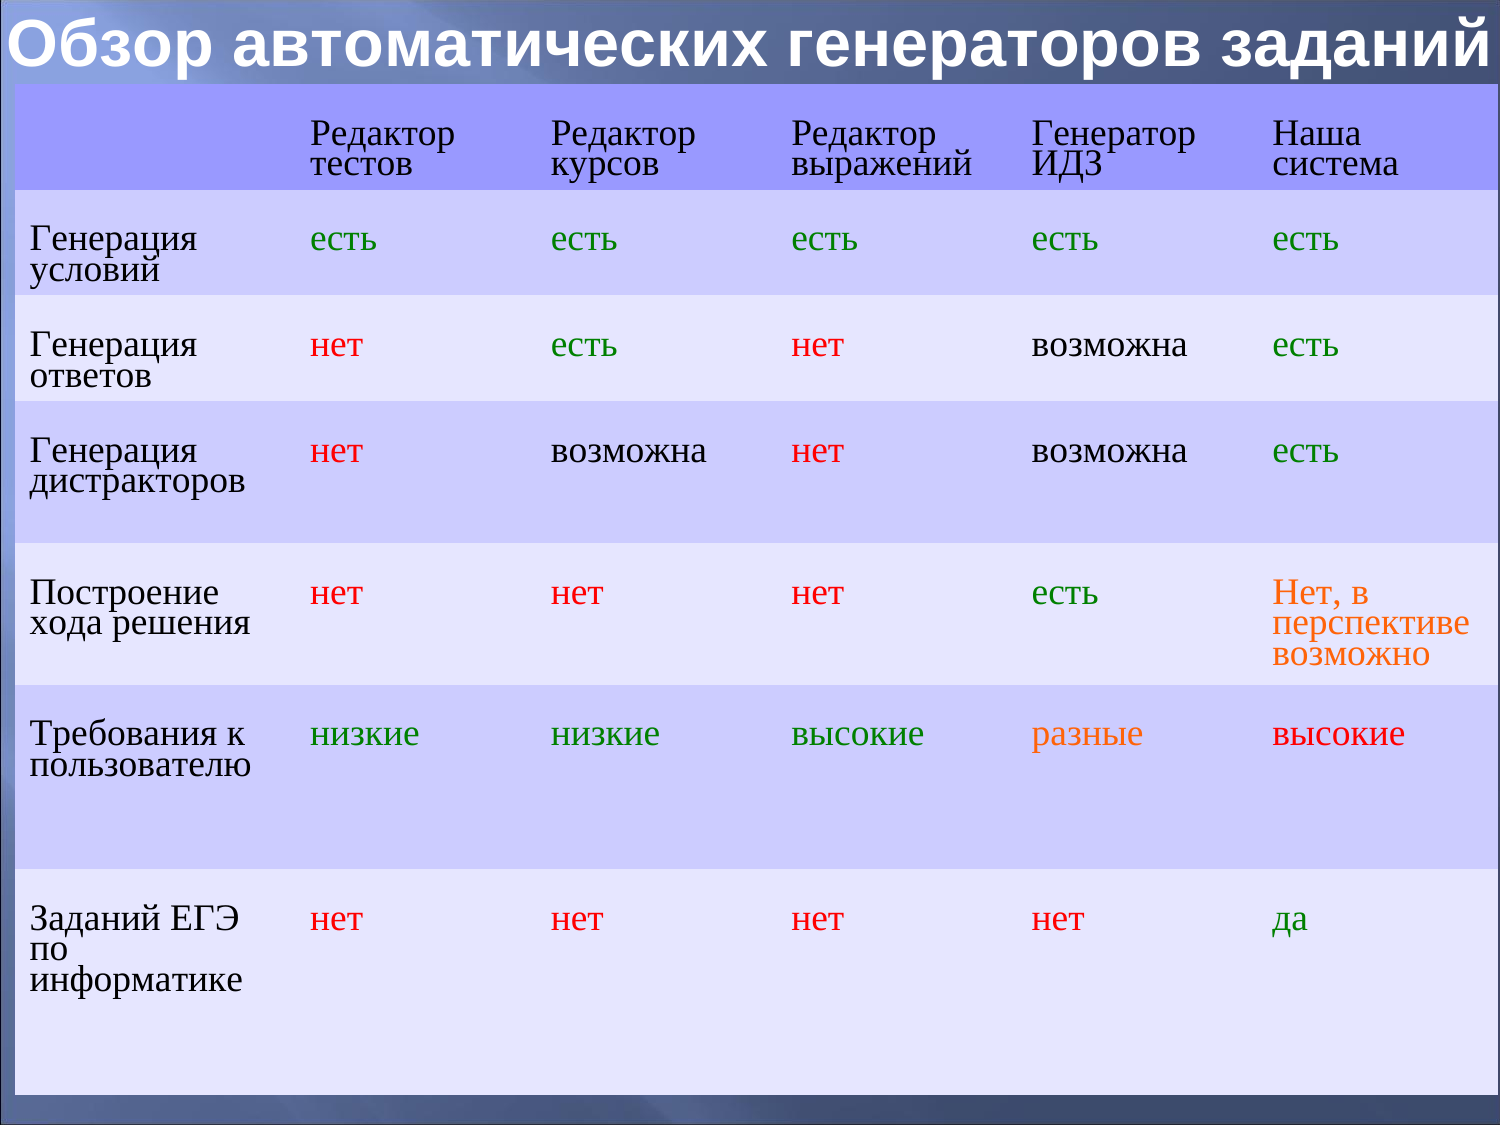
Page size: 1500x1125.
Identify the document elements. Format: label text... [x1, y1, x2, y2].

table_cell Генерация условий [15, 190, 296, 295]
table_cell нет [536, 869, 776, 1095]
table_cell есть [296, 190, 536, 295]
table_cell Построение хода решения [15, 543, 296, 685]
table_header Наша система [1258, 100, 1498, 190]
table_cell нет [776, 401, 1017, 543]
table_header Редактор тестов [296, 100, 536, 190]
table_cell нет [1017, 869, 1258, 1095]
table_cell высокие [1258, 685, 1498, 869]
table_header Генератор ИДЗ [1017, 100, 1258, 190]
text_box Обзор автоматических генераторов заданий [0, 0, 1500, 100]
table_cell есть [1258, 295, 1498, 401]
table_cell нет [296, 401, 536, 543]
table_cell Генерация дистракторов [15, 401, 296, 543]
table_cell нет [296, 869, 536, 1095]
table_cell нет [296, 295, 536, 401]
table_cell нет [296, 543, 536, 685]
table_cell возможна [1017, 295, 1258, 401]
table_cell нет [776, 869, 1017, 1095]
table_cell нет [776, 295, 1017, 401]
table_header Редактор выражений [776, 100, 1017, 190]
table_header [15, 100, 296, 190]
picture [0, 100, 1500, 1125]
table_cell есть [1017, 190, 1258, 295]
table_cell возможна [536, 401, 776, 543]
table_cell низкие [536, 685, 776, 869]
table_cell возможна [1017, 401, 1258, 543]
table_cell есть [1258, 190, 1498, 295]
table_cell нет [536, 543, 776, 685]
table_cell разные [1017, 685, 1258, 869]
table_cell Генерация ответов [15, 295, 296, 401]
table_cell есть [1017, 543, 1258, 685]
table_cell есть [536, 295, 776, 401]
table_cell высокие [776, 685, 1017, 869]
table_cell нет [776, 543, 1017, 685]
table_cell есть [776, 190, 1017, 295]
table_header Редактор курсов [536, 100, 776, 190]
table_cell Требования к пользователю [15, 685, 296, 869]
table_cell есть [1258, 401, 1498, 543]
table_cell Нет, в перспективе возможно [1258, 543, 1498, 685]
table_cell есть [536, 190, 776, 295]
table_cell низкие [296, 685, 536, 869]
table_cell да [1258, 869, 1498, 1095]
table_cell Заданий ЕГЭ по информатике [15, 869, 296, 1095]
